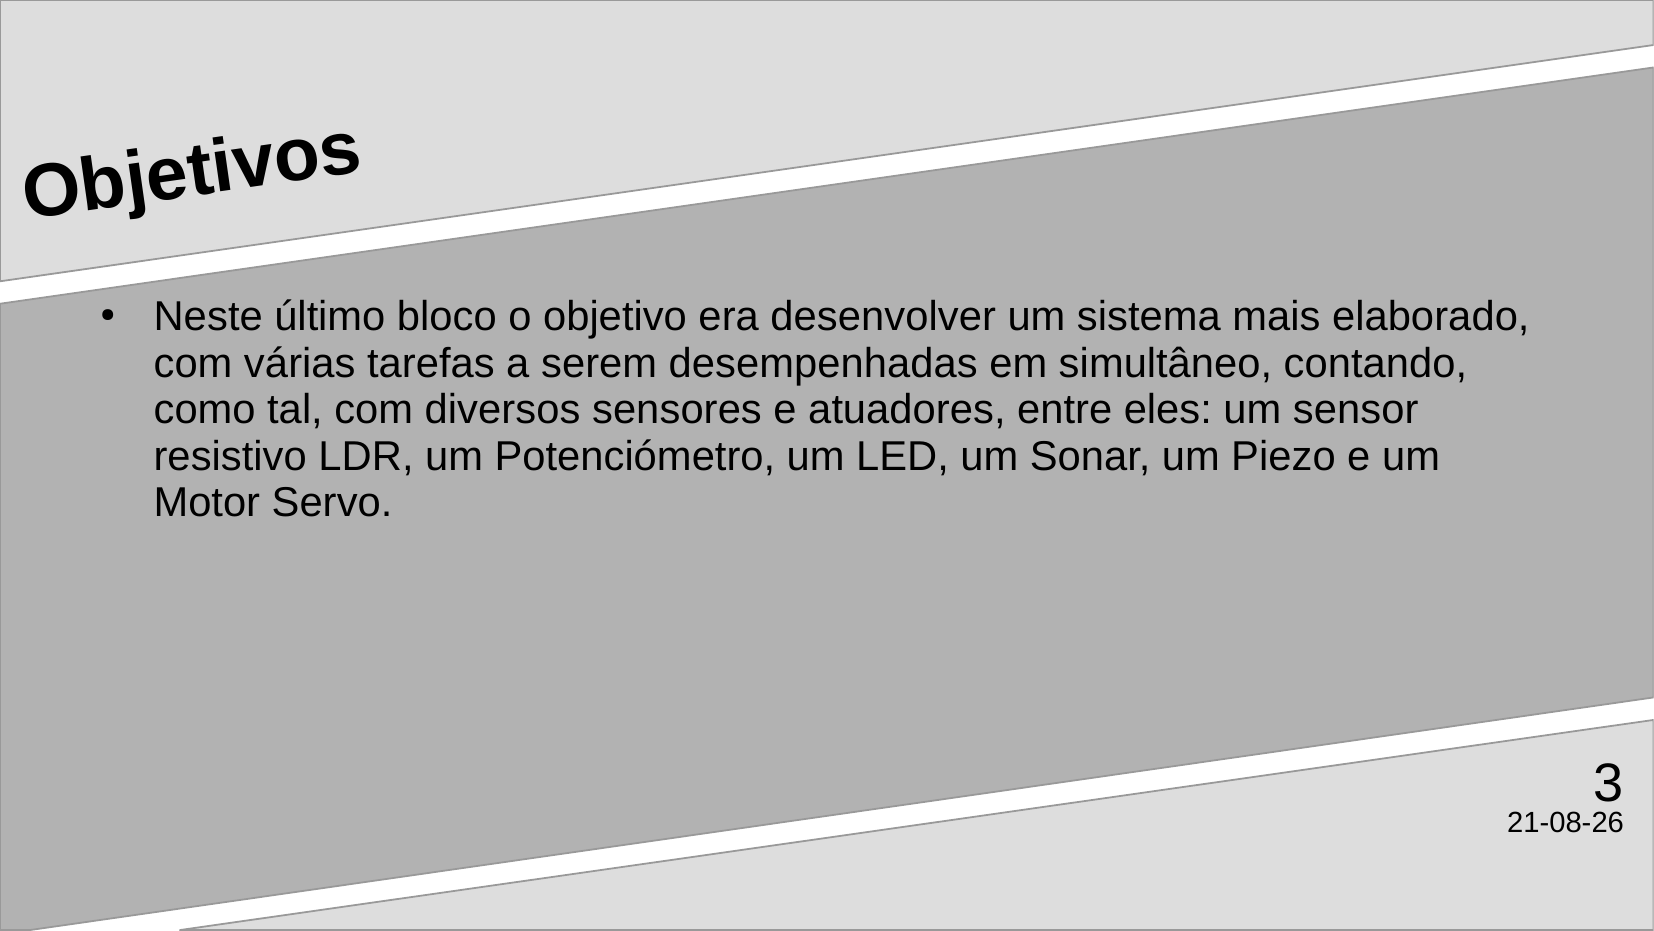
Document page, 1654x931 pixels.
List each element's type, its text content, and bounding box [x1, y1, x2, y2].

list Neste último bloco o objetivo era desenvolver um sistema mais elaborado, com várias tarefas a serem desempenhadas em simultâneo, contando, como tal, com diversos sensores e atuadores, entre eles: um sensor resistivo LDR, um Potenciómetro, um LED, um Sonar, um Piezo e um Motor Servo. [82, 292, 1538, 833]
title Objetivos [11, 0, 1496, 272]
